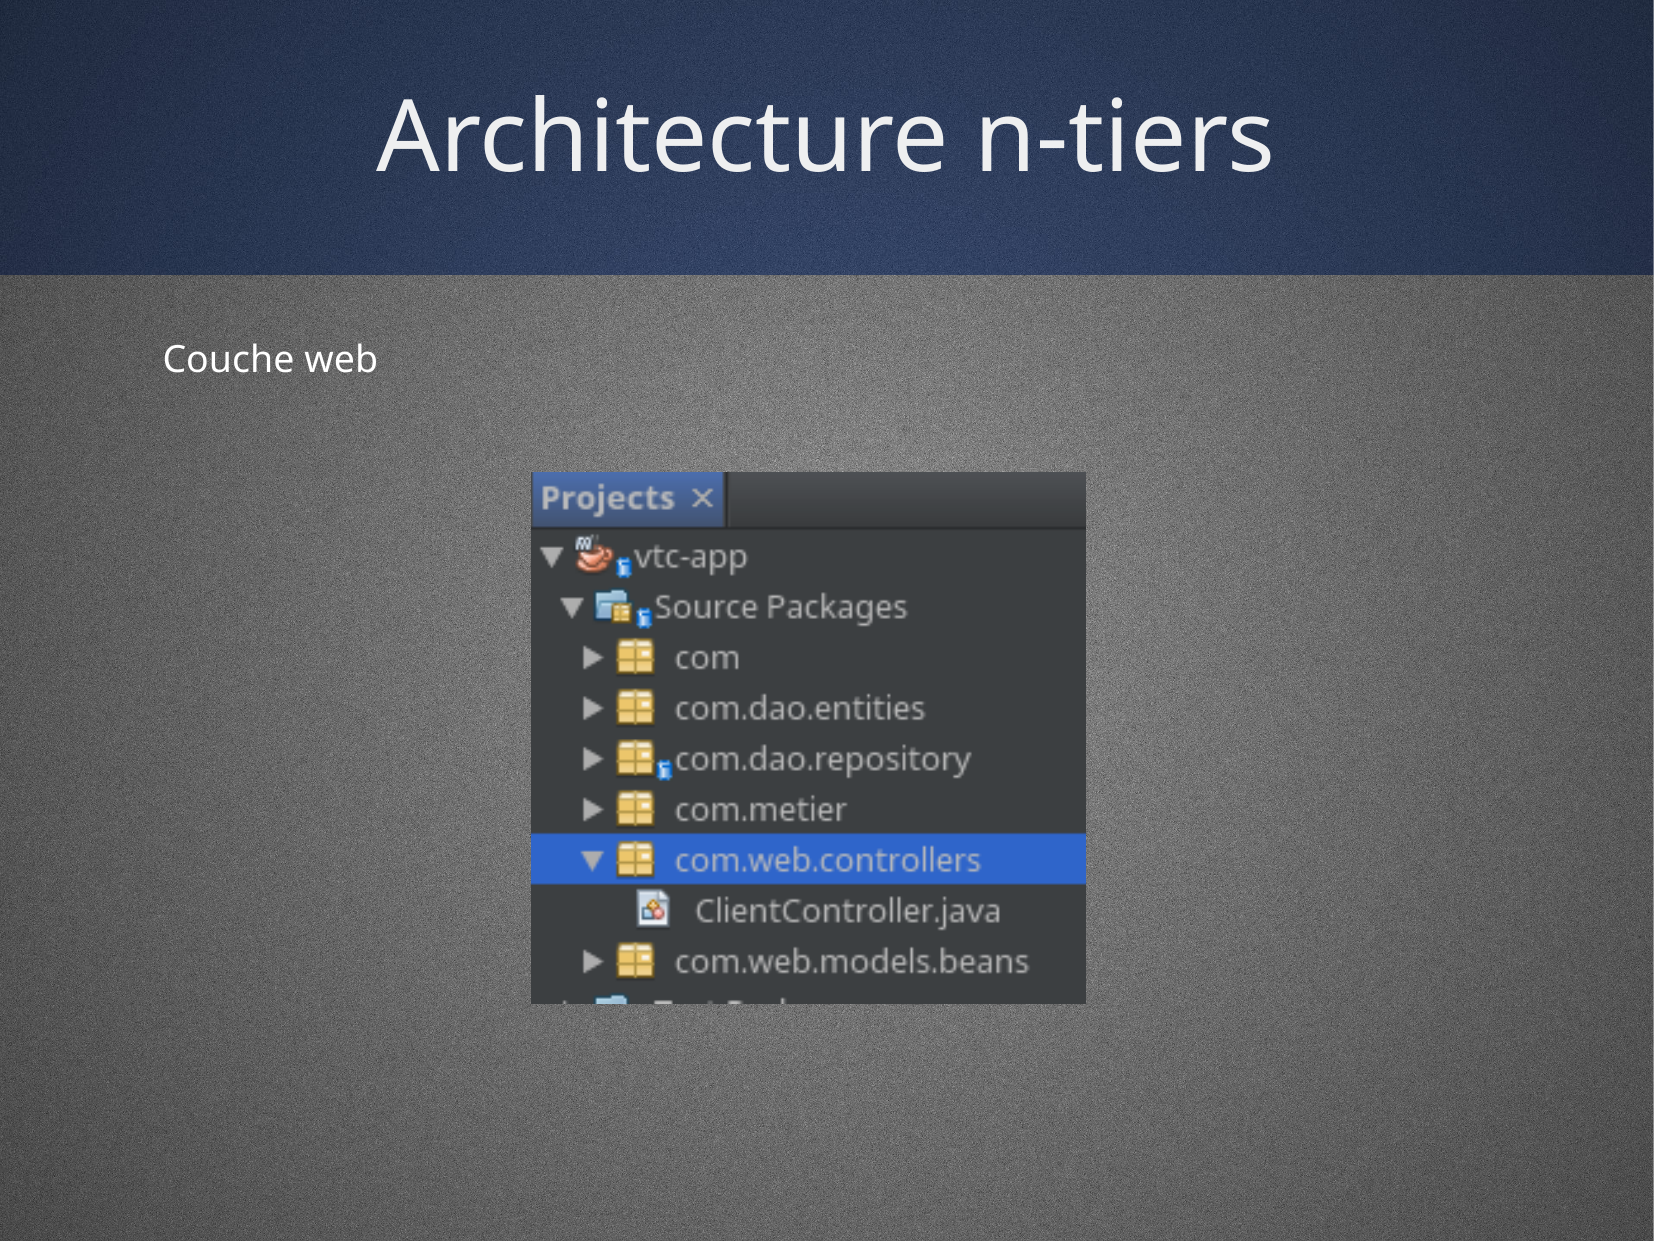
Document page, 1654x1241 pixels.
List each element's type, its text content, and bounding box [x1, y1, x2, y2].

title Architecture n-tiers [88, 29, 1565, 237]
picture [0, 0, 1654, 1241]
text_box Couche web [147, 324, 680, 384]
